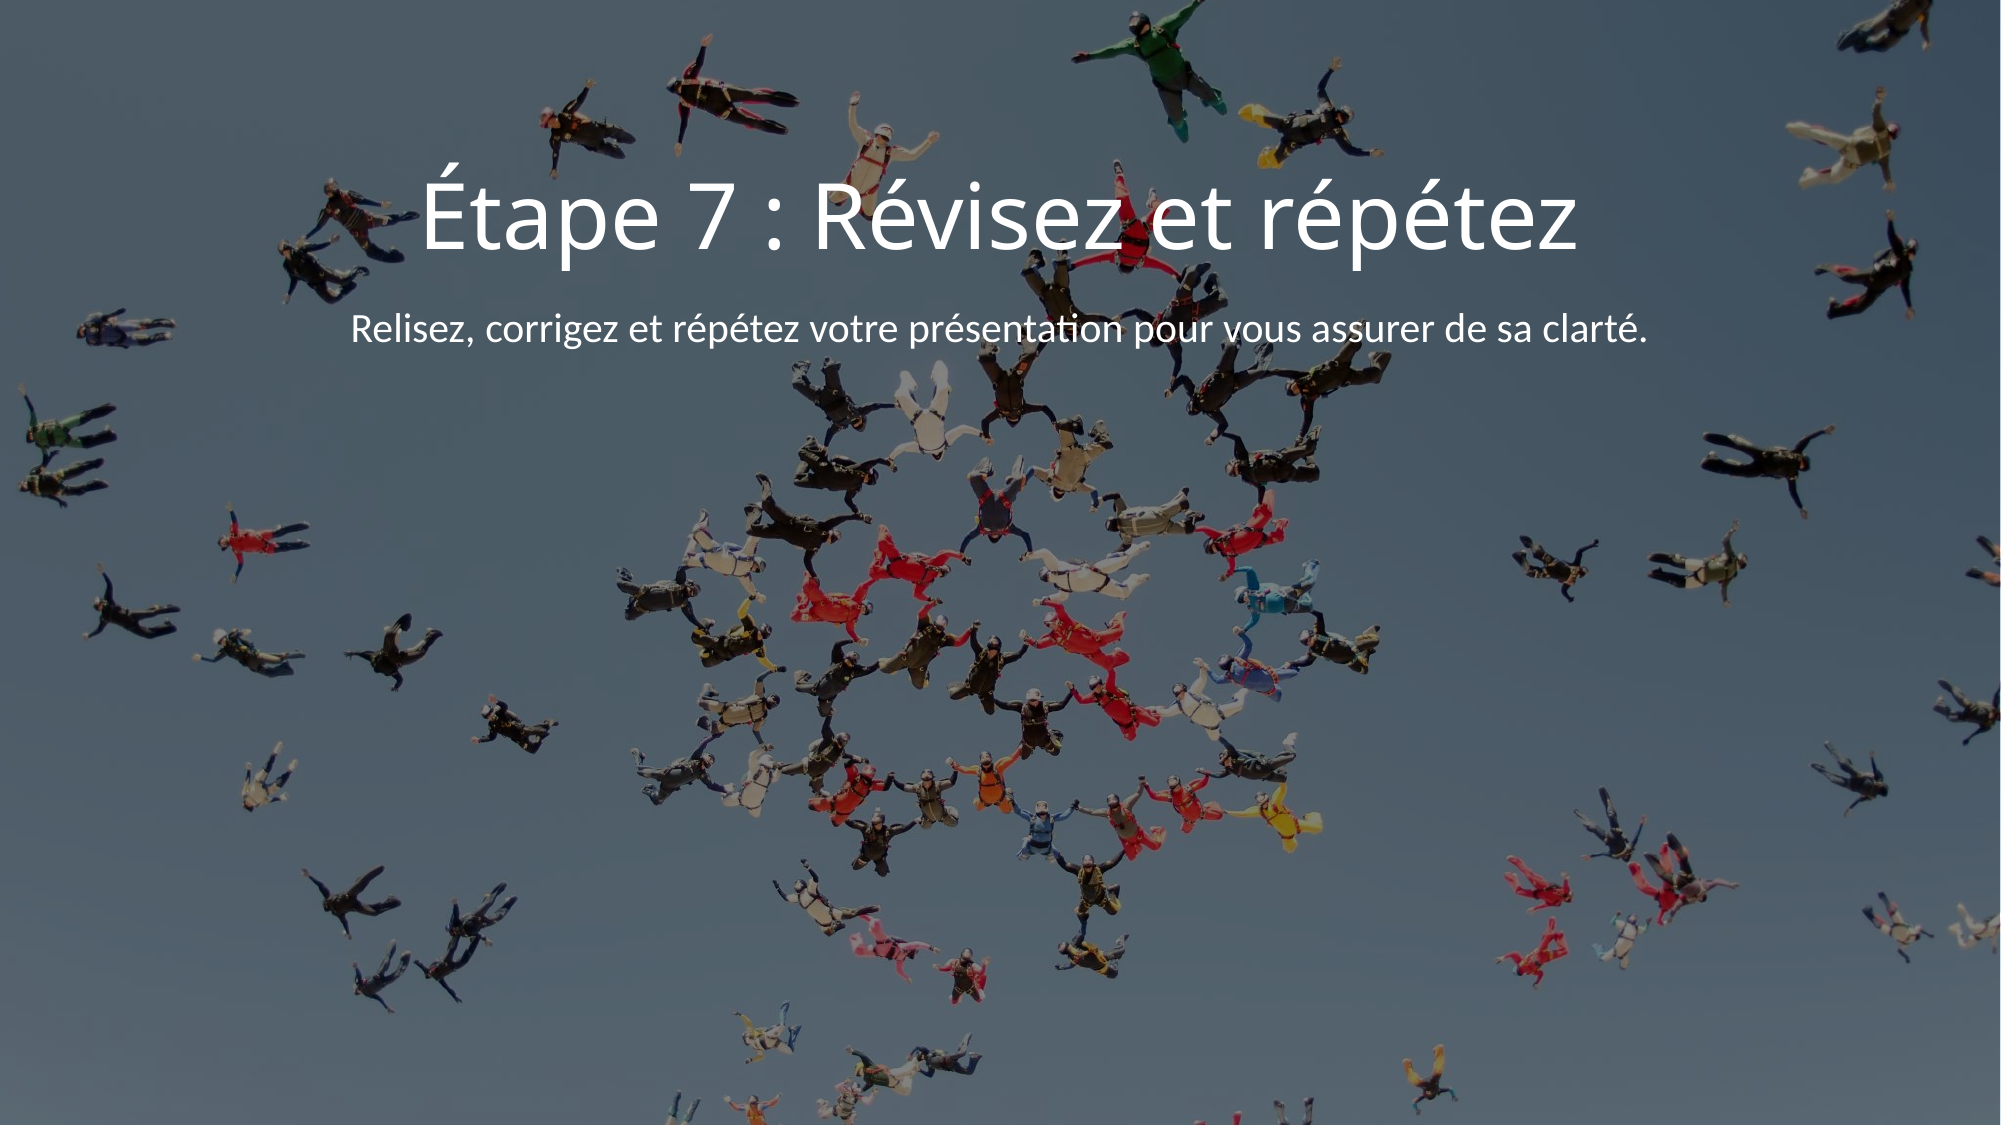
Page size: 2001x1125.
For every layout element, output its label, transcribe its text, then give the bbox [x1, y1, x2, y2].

title Étape 7 : Révisez et répétez [137, 184, 1863, 660]
picture [0, 0, 2000, 1125]
list Relisez, corrigez et répétez votre présentation pour vous assurer de sa clarté. [137, 682, 1863, 863]
